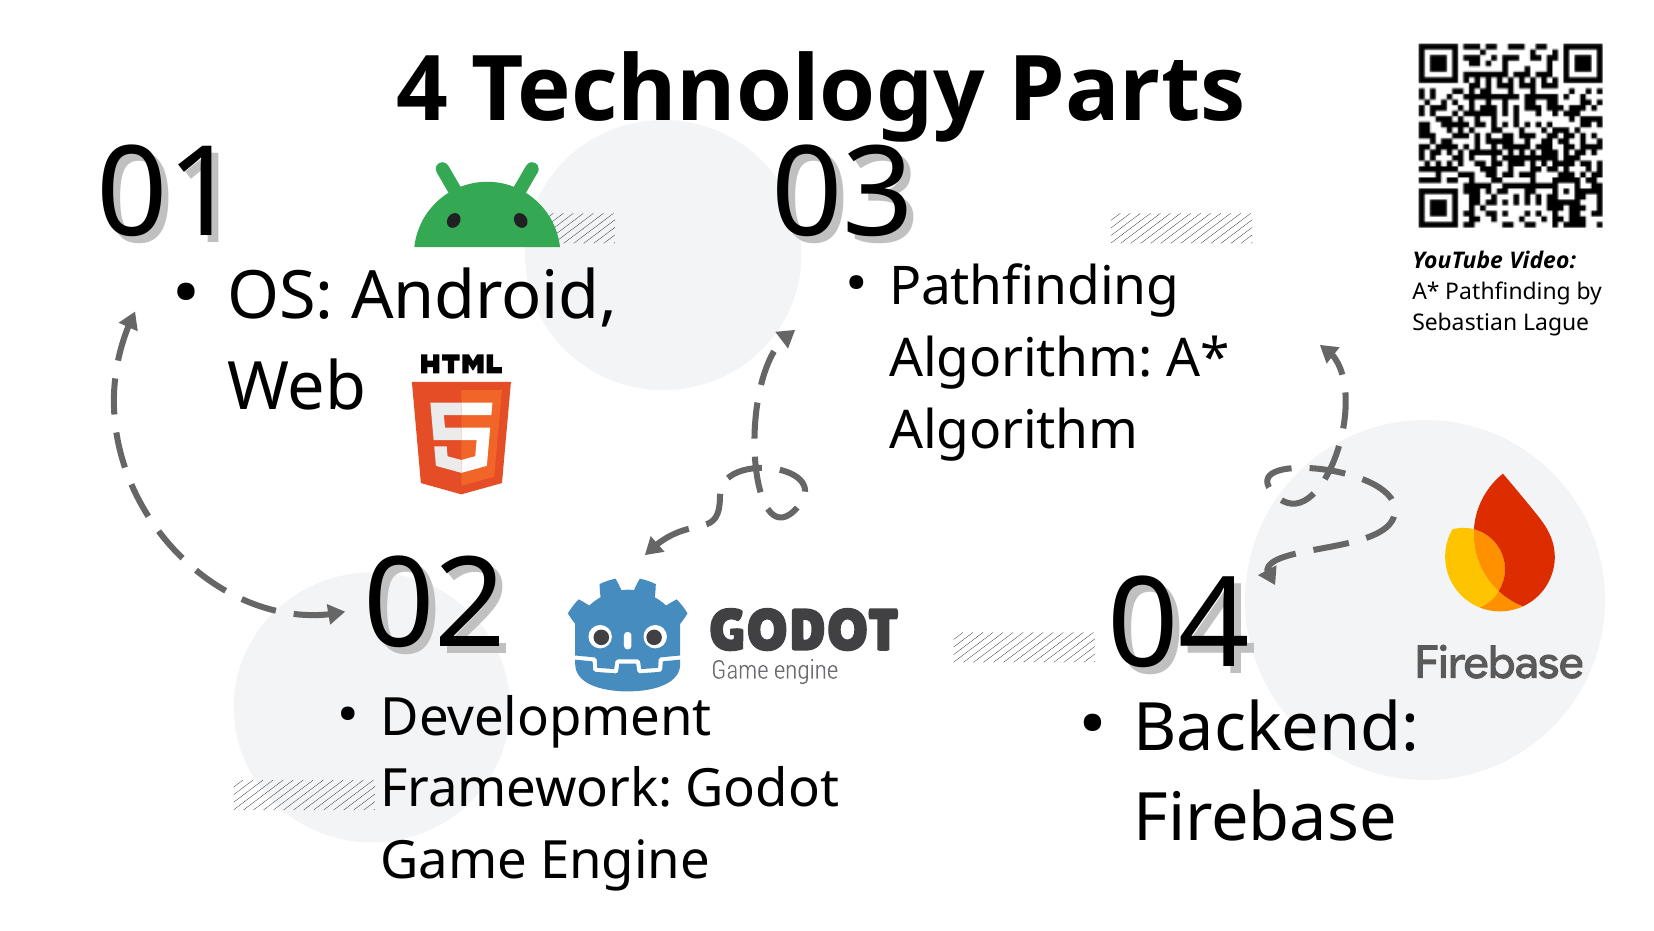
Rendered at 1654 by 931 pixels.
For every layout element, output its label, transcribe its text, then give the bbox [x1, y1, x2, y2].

text_box 04 [1092, 525, 1273, 679]
picture [391, 354, 532, 495]
list OS: Android, Web [156, 248, 718, 467]
text_box 01 [81, 148, 262, 280]
picture [413, 161, 562, 249]
text_box 03 [756, 148, 937, 280]
picture [1397, 22, 1625, 236]
text_box YouTube Video: A* Pathfinding by Sebastian Lague [1397, 236, 1628, 345]
list Backend: Firebase [1062, 679, 1625, 898]
picture [1417, 472, 1583, 680]
list Pathfinding Algorithm: A* Algorithm [832, 248, 1394, 467]
title 4 Technology Parts [76, 23, 1397, 148]
list Development Framework: Godot Game Engine [324, 679, 886, 898]
picture [550, 561, 916, 709]
text_box 02 [348, 505, 529, 679]
